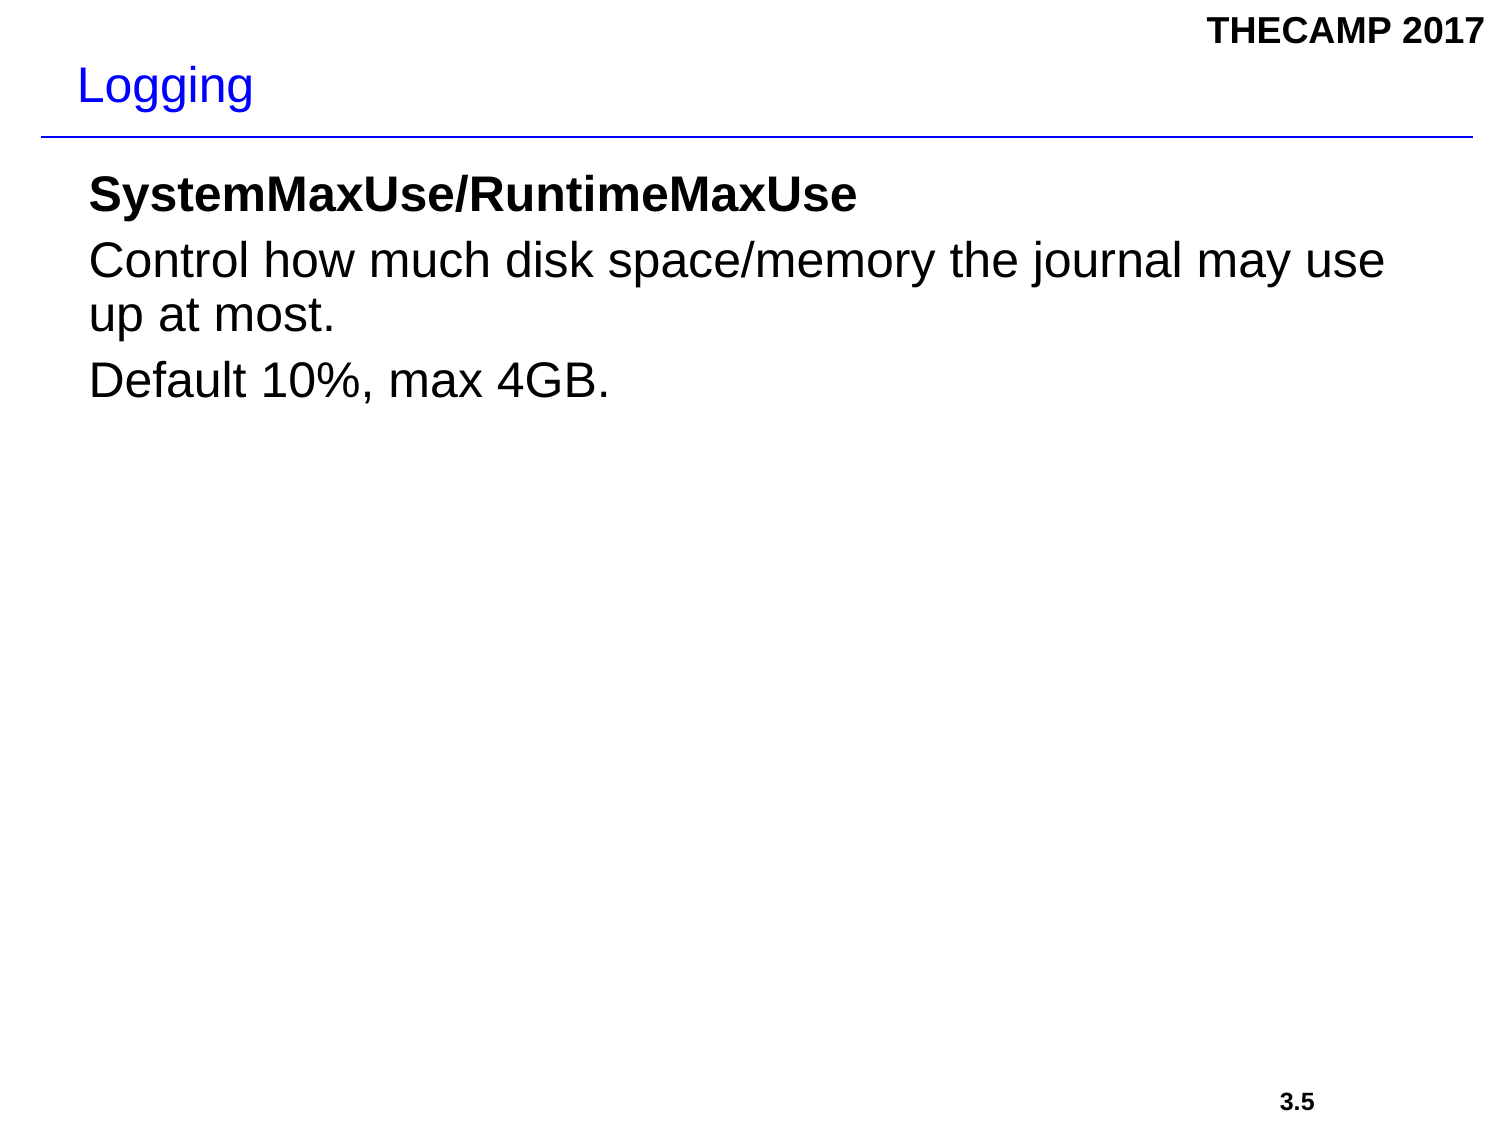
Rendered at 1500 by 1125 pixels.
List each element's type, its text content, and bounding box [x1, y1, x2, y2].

title Logging [76, 39, 1424, 126]
list SystemMaxUse/RuntimeMaxUse Control how much disk space/memory the journal may use up at most. Default 10%, max 4GB. [88, 113, 1398, 857]
